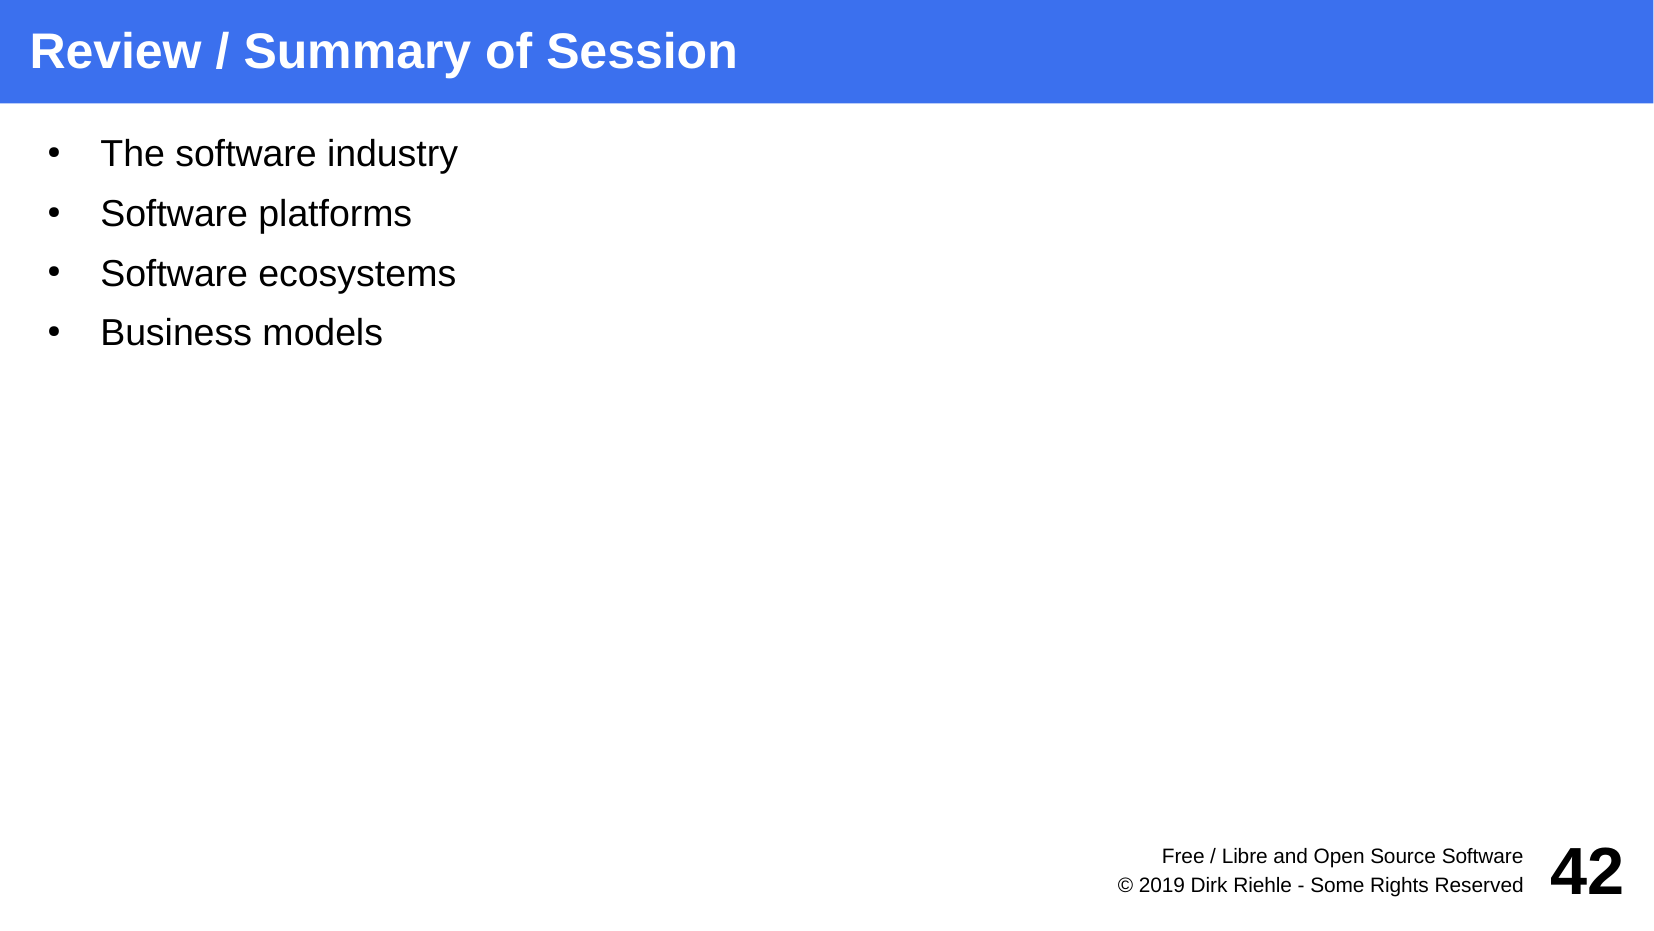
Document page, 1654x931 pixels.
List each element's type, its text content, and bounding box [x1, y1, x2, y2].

title Review / Summary of Session [0, 0, 1654, 104]
list The software industry Software platforms Software ecosystems Business models [29, 132, 1625, 813]
